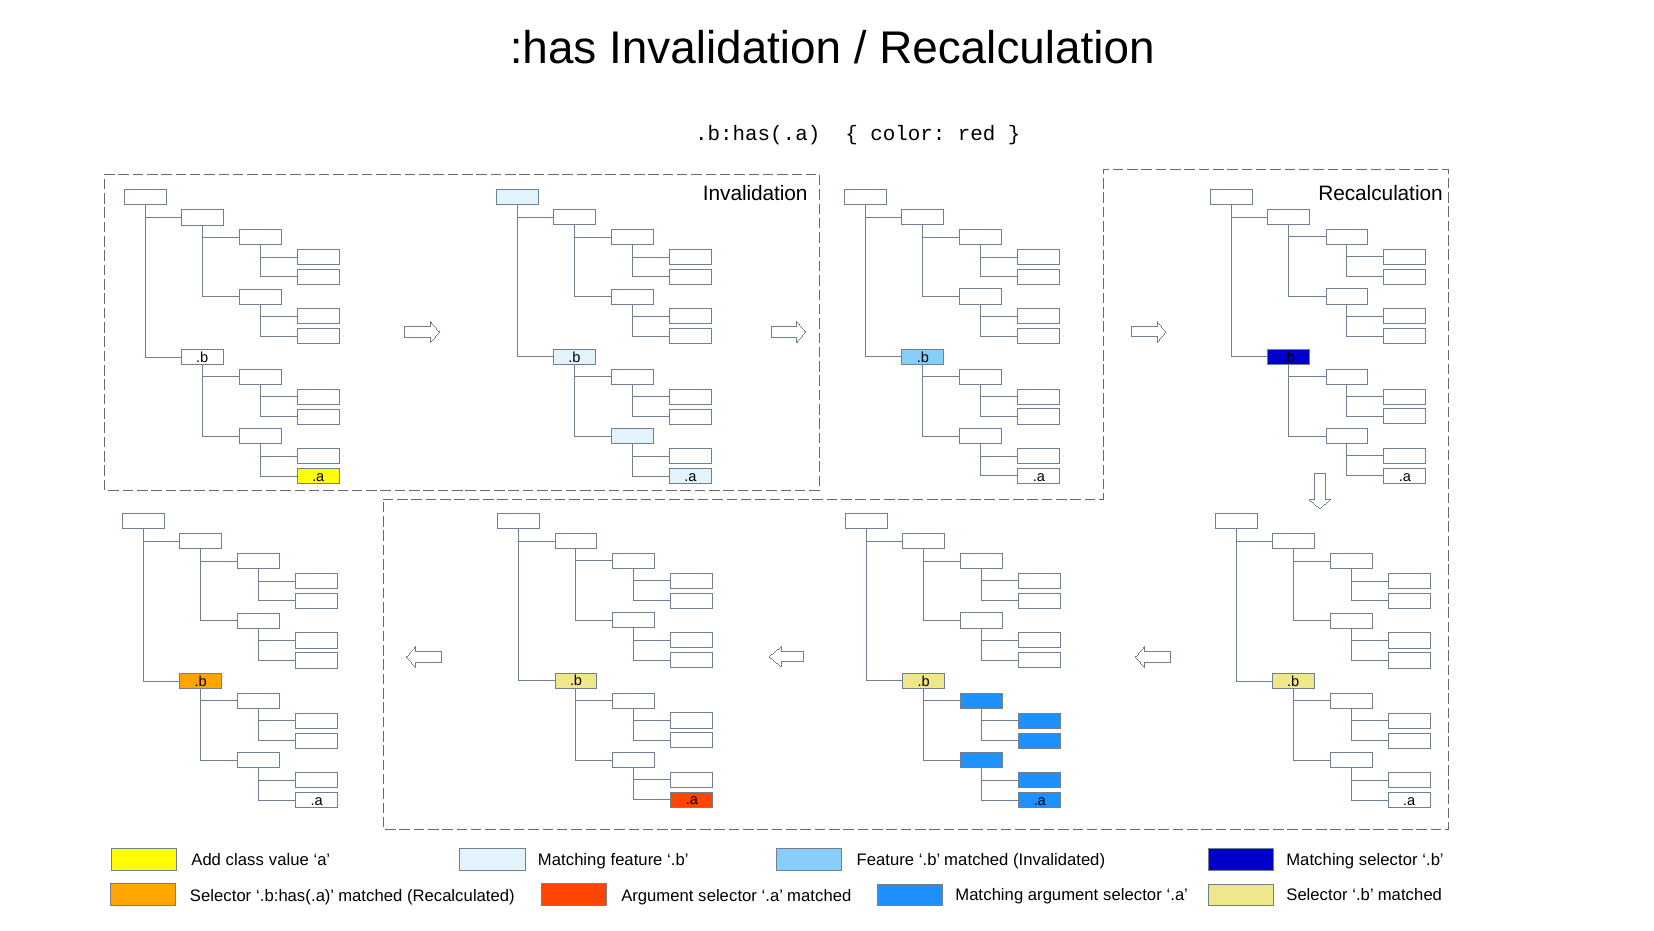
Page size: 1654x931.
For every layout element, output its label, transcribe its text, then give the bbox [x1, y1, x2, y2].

text_box [110, 883, 175, 906]
text_box [237, 693, 280, 709]
text_box [1017, 249, 1060, 265]
text_box [844, 189, 887, 205]
text_box Add class value ‘a’ [176, 842, 361, 877]
text_box [1017, 389, 1060, 405]
text_box Matching feature ‘.b’ [523, 842, 712, 877]
text_box [959, 369, 1002, 385]
text_box [959, 288, 1002, 305]
text_box [877, 884, 940, 906]
text_box .b [901, 349, 944, 365]
text_box Argument selector ‘.a’ matched [606, 878, 872, 912]
text_box [295, 593, 338, 609]
text_box [959, 428, 1002, 444]
text_box [237, 553, 280, 569]
text_box [1017, 269, 1060, 285]
text_box :has Invalidation / Recalculation [5, 15, 1654, 179]
text_box Matching argument selector ‘.a’ [940, 878, 1213, 912]
text_box [541, 883, 606, 906]
text_box [111, 848, 176, 871]
text_box Selector ‘.b’ matched [1271, 877, 1471, 917]
text_box Recalculation [1303, 169, 1447, 217]
text_box .b:has(.a) { color: red } [680, 112, 1016, 159]
text_box [295, 632, 338, 649]
text_box [237, 752, 280, 768]
text_box [295, 713, 338, 729]
text_box [1017, 328, 1060, 344]
text_box .a [295, 792, 338, 808]
text_box [1017, 408, 1060, 425]
text_box [295, 733, 338, 749]
text_box Invalidation [688, 169, 832, 217]
text_box [959, 229, 1002, 245]
text_box [383, 169, 1449, 830]
text_box [776, 848, 841, 871]
text_box [1208, 884, 1271, 906]
text_box [122, 513, 165, 529]
text_box Feature ‘.b’ matched (Invalidated) [841, 842, 1133, 877]
text_box [237, 613, 280, 629]
text_box Selector ‘.b:has(.a)’ matched (Recalculated) [175, 878, 541, 916]
text_box [295, 772, 338, 788]
text_box [179, 533, 222, 549]
text_box [295, 652, 338, 669]
text_box [295, 573, 338, 589]
text_box [104, 174, 820, 491]
text_box .b [179, 673, 222, 689]
text_box [1208, 848, 1271, 871]
text_box [1017, 448, 1060, 464]
text_box Matching selector ‘.b’ [1271, 842, 1468, 877]
text_box .a [1017, 468, 1060, 484]
text_box [901, 209, 944, 225]
text_box [459, 848, 523, 871]
text_box [1017, 308, 1060, 324]
